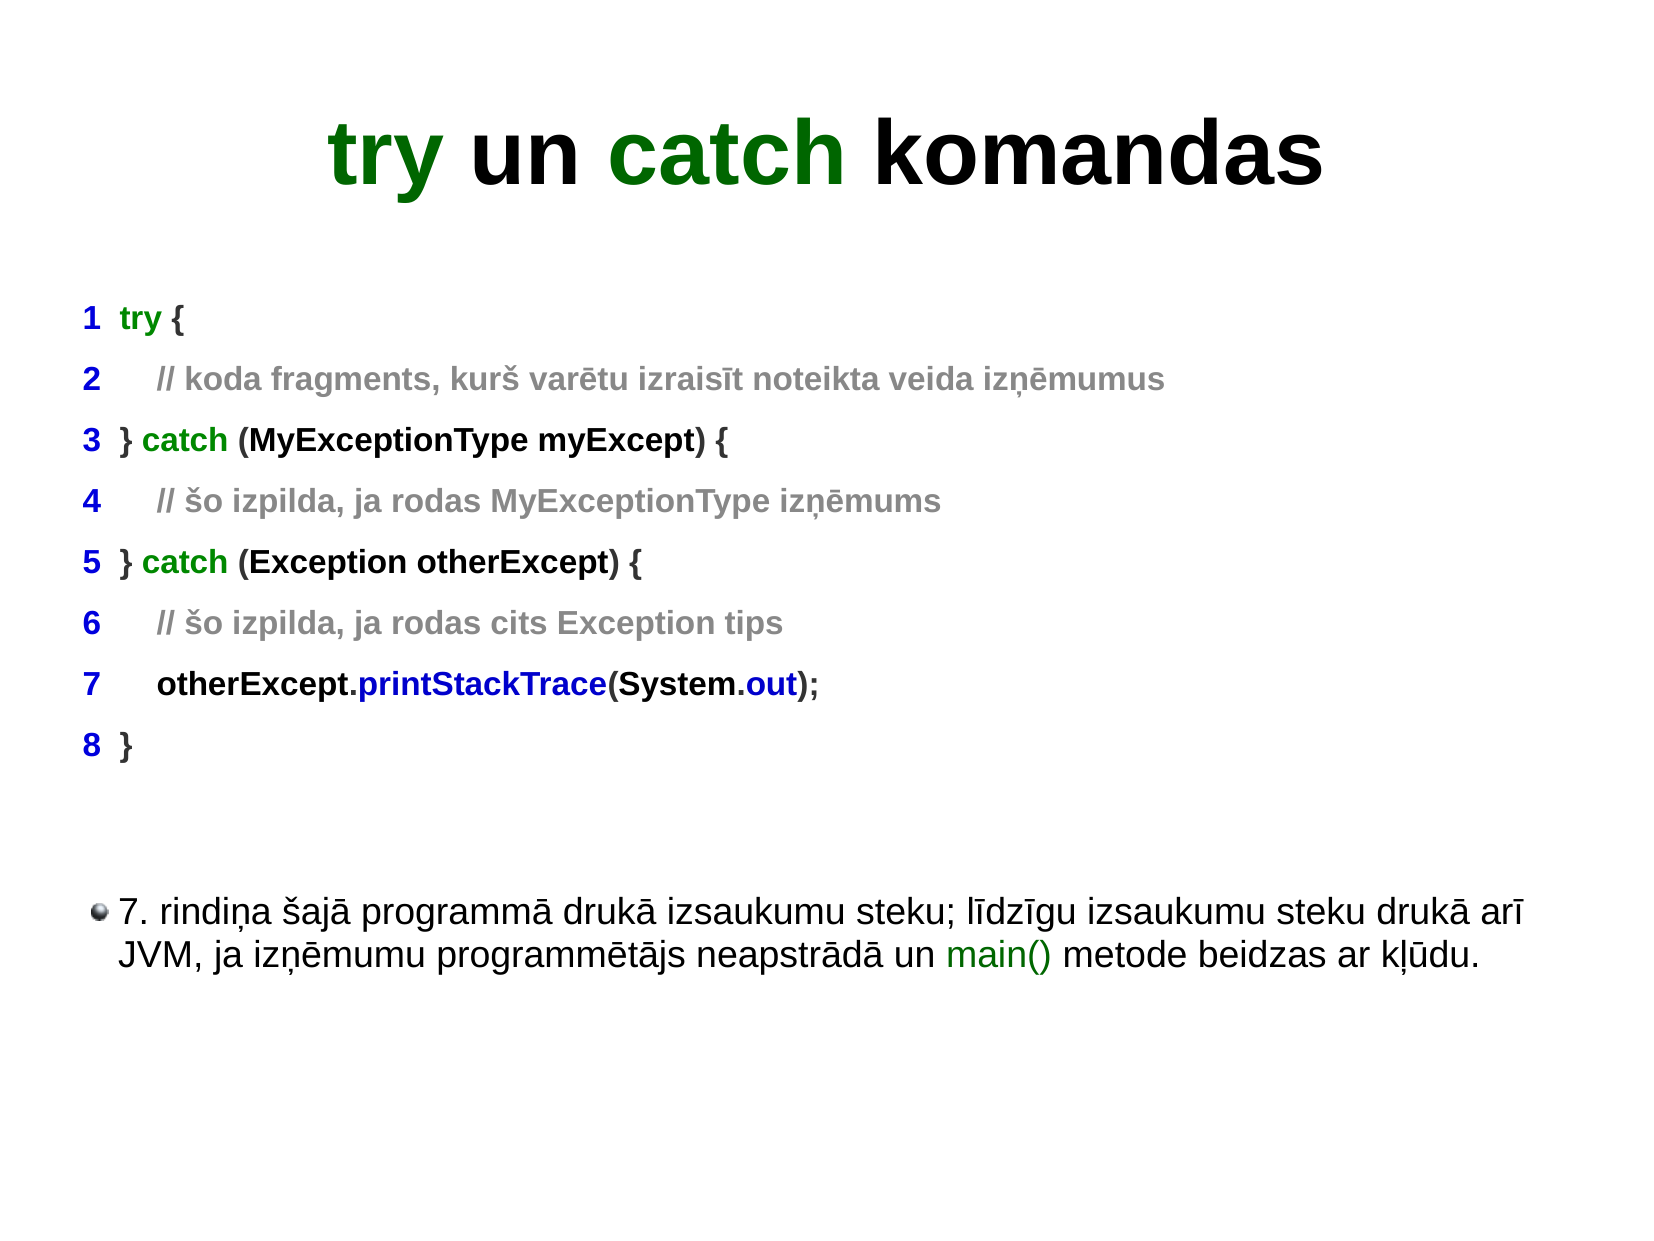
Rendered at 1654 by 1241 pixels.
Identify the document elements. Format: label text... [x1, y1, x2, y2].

list 1 try { 2 // koda fragments, kurš varētu izraisīt noteikta veida izņēmumus 3 } catch (MyExceptionType myExcept) { 4 // šo izpilda, ja rodas MyExceptionType izņēmums 5 } catch (Exception otherExcept) { 6 // šo izpilda, ja rodas cits Exception tips 7 otherExcept.printStackTrace(System.out); 8 } 7. rindiņa šajā programmā drukā izsaukumu steku; līdzīgu izsaukumu steku drukā arī JVM, ja izņēmumu programmētājs neapstrādā un main() metode beidzas ar kļūdu. [82, 290, 1538, 1010]
title try un catch komandas [82, 49, 1571, 257]
